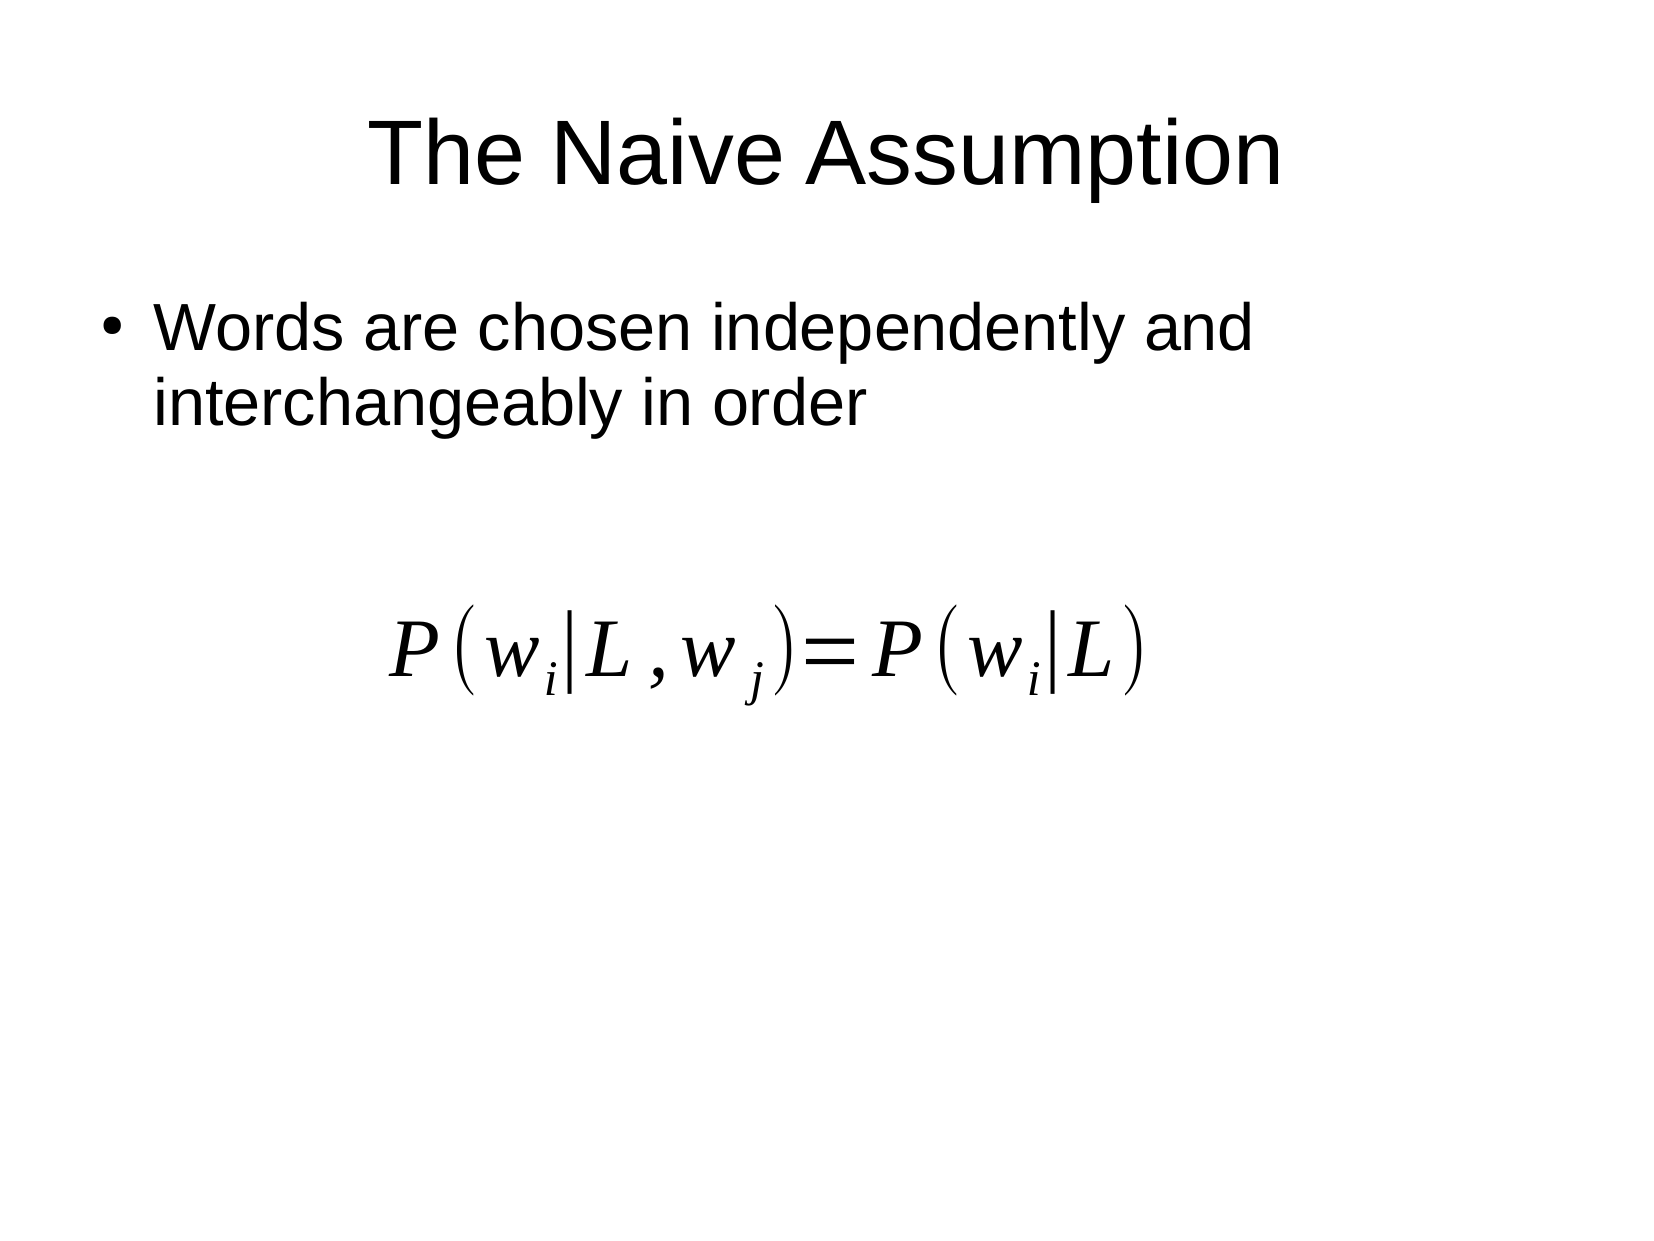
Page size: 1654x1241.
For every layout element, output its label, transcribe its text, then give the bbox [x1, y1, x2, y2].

chart [376, 600, 1156, 707]
title The Naive Assumption [82, 49, 1571, 257]
list Words are chosen independently and interchangeably in order [82, 290, 1538, 1010]
